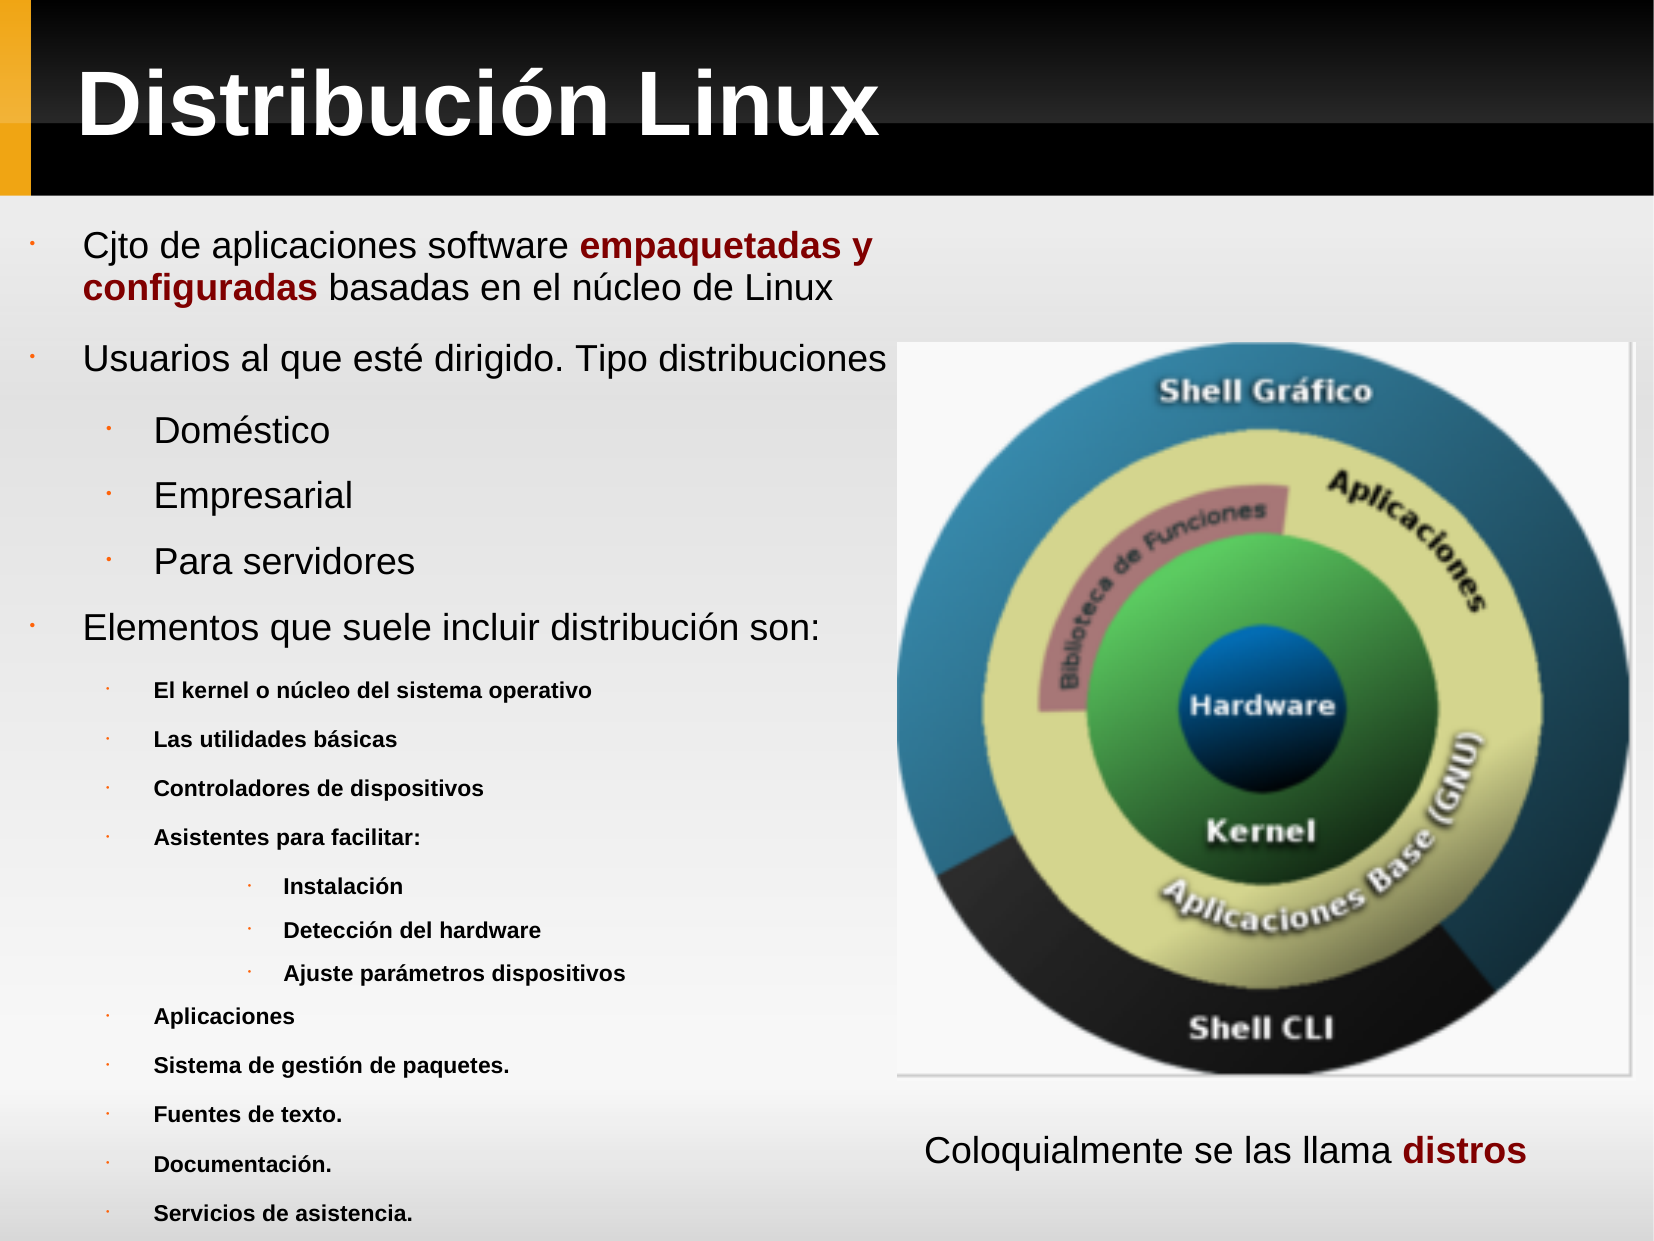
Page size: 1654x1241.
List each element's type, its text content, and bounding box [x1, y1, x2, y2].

list Cjto de aplicaciones software empaquetadas y configuradas basadas en el núcleo de Linux Usuarios al que esté dirigido. Tipo distribuciones Doméstico Empresarial Para servidores Elementos que suele incluir distribución son: El kernel o núcleo del sistema operativo Las utilidades básicas Controladores de dispositivos Asistentes para facilitar: Instalación Detección del hardware Ajuste parámetros dispositivos Aplicaciones Sistema de gestión de paquetes. Fuentes de texto. Documentación. Servicios de asistencia. [11, 224, 898, 1227]
picture [0, 0, 1654, 1241]
title Distribución Linux [76, 0, 1565, 208]
text_box Coloquialmente se las llama distros [909, 1122, 1630, 1179]
